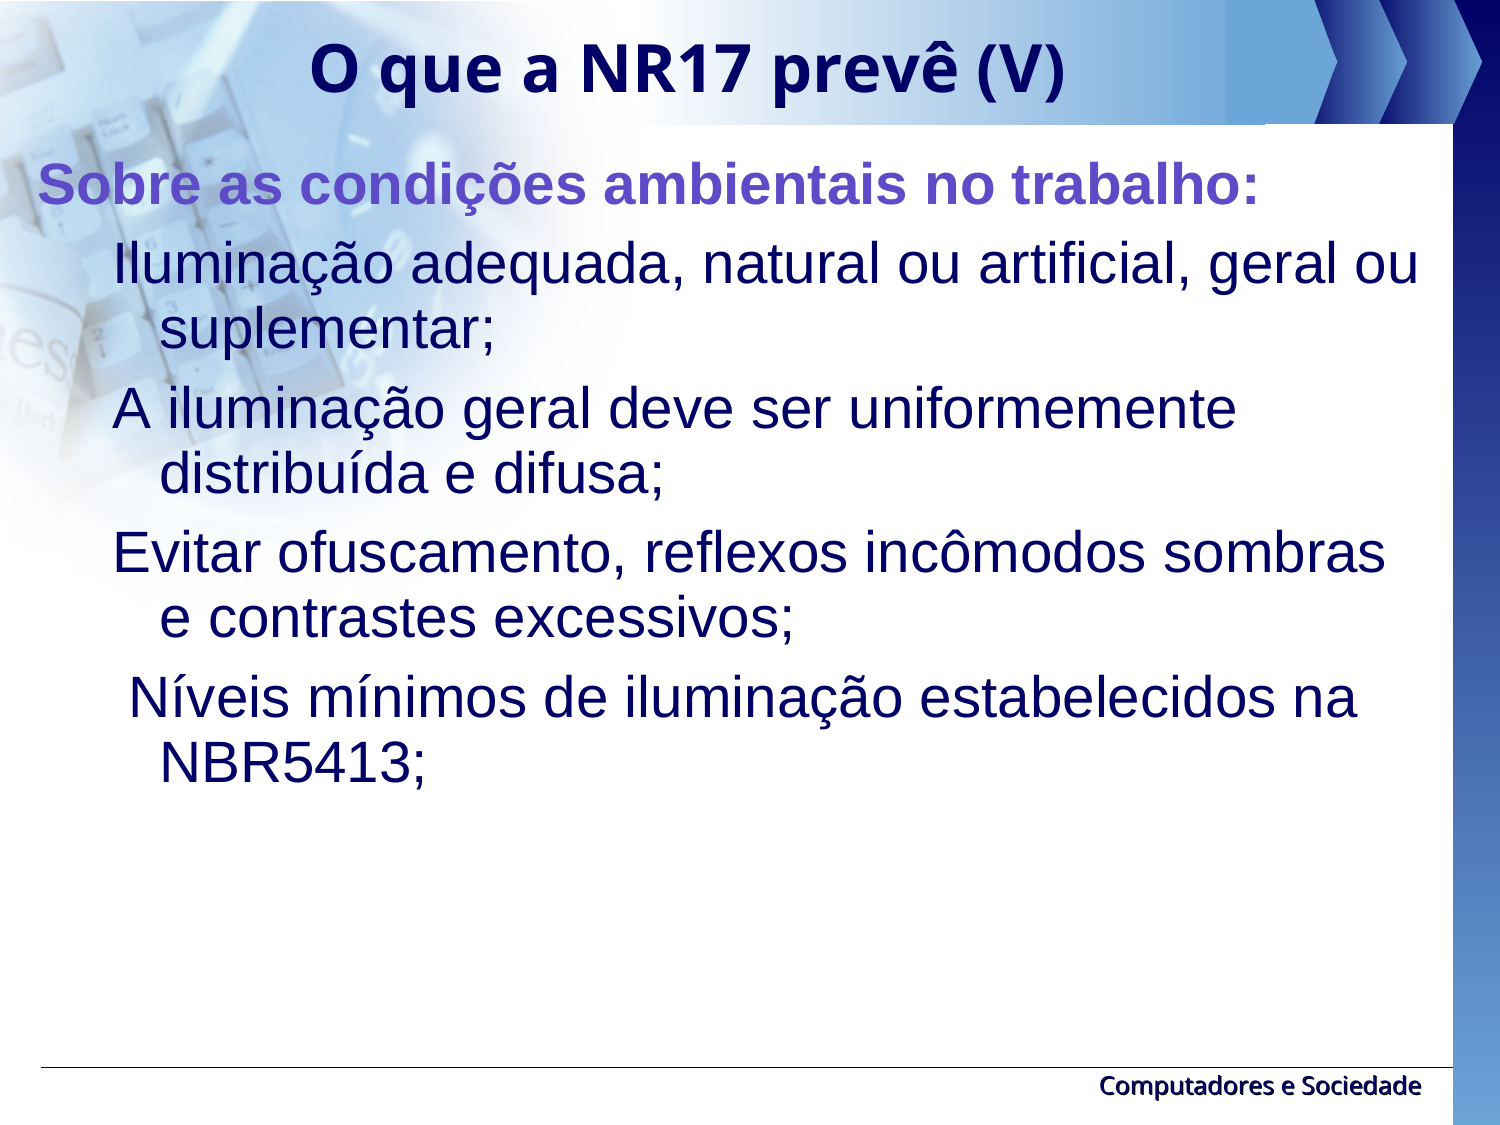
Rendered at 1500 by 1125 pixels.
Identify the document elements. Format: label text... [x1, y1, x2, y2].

list Sobre as condições ambientais no trabalho: Iluminação adequada, natural ou artificial, geral ou suplementar; A iluminação geral deve ser uniformemente distribuída e difusa; Evitar ofuscamento, reflexos incômodos sombras e contrastes excessivos; Níveis mínimos de iluminação estabelecidos na NBR5413; [37, 151, 1426, 1036]
title O que a NR17 prevê (V) [74, 0, 1300, 147]
